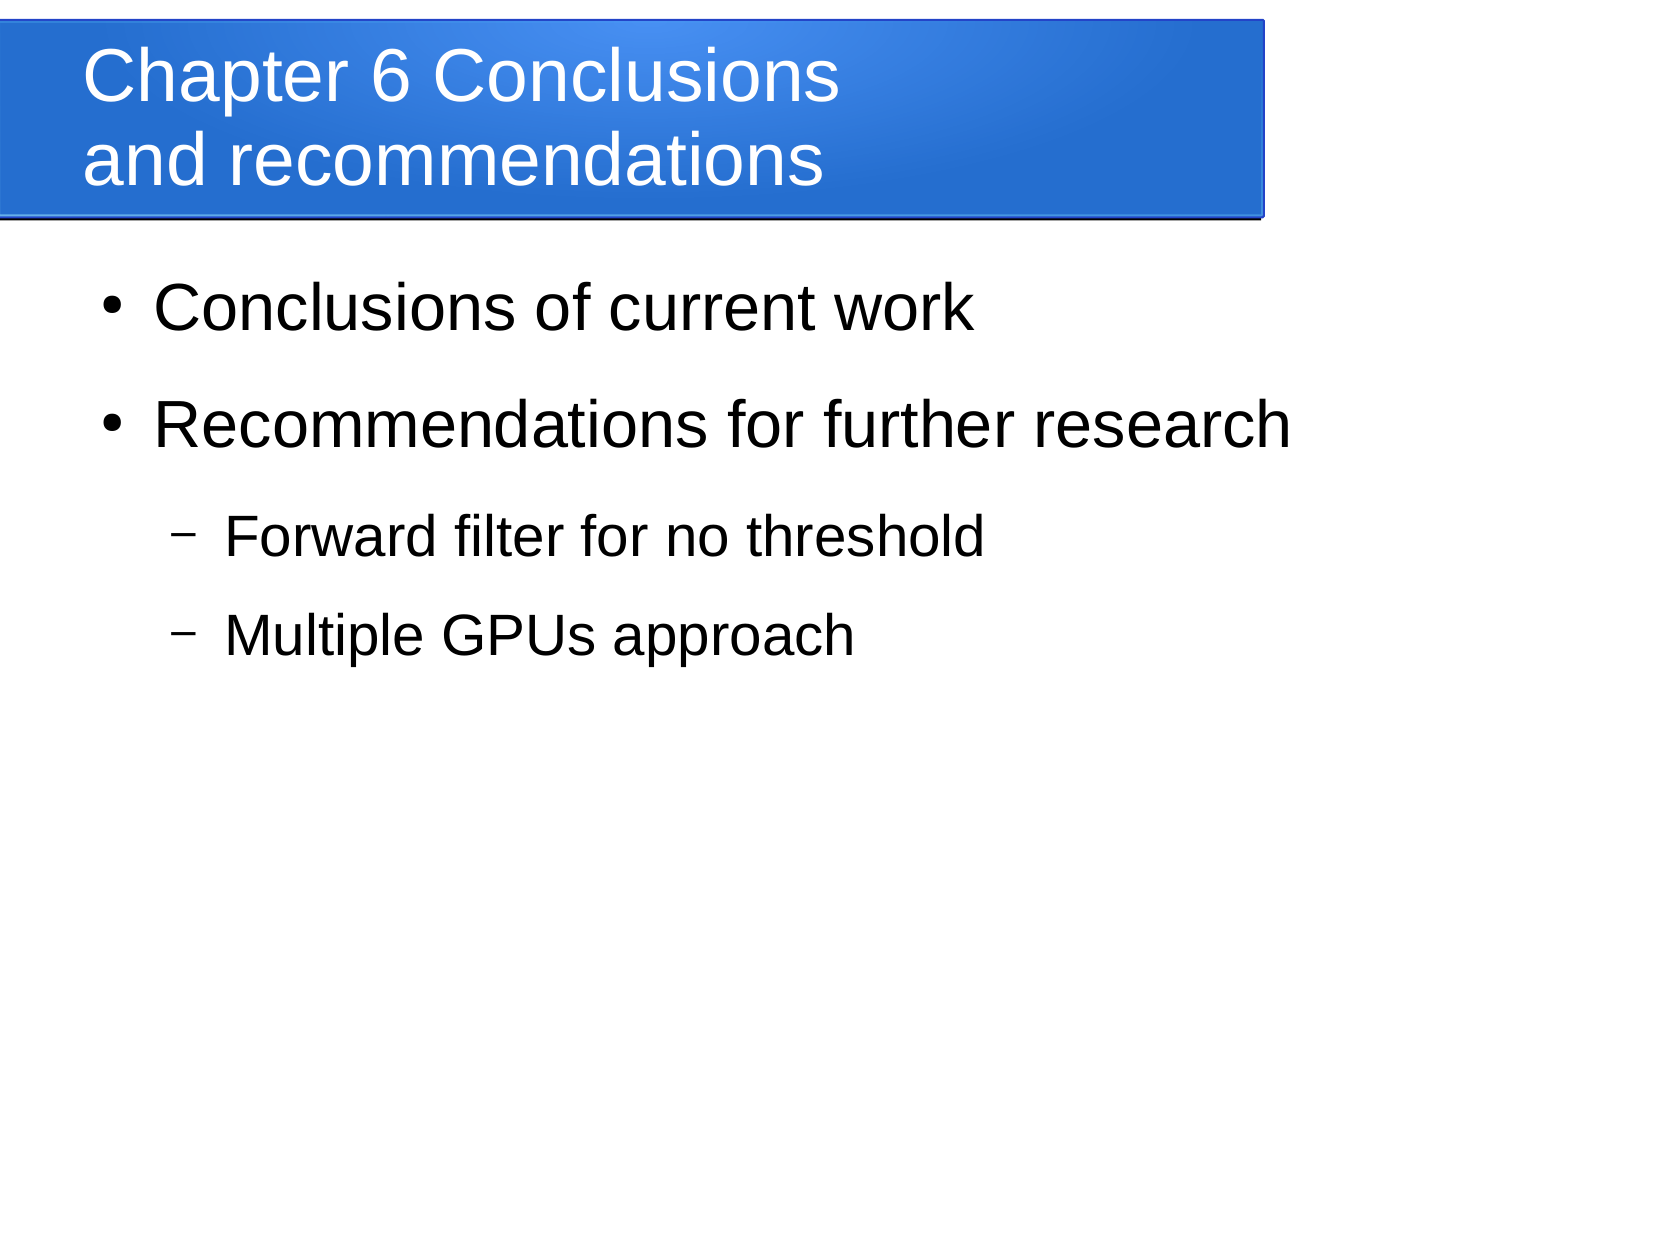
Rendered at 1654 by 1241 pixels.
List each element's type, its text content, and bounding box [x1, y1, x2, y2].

title Chapter 6 Conclusions and recommendations [82, 25, 1250, 211]
list Conclusions of current work Recommendations for further research Forward filter for no threshold Multiple GPUs approach [82, 269, 1538, 1201]
